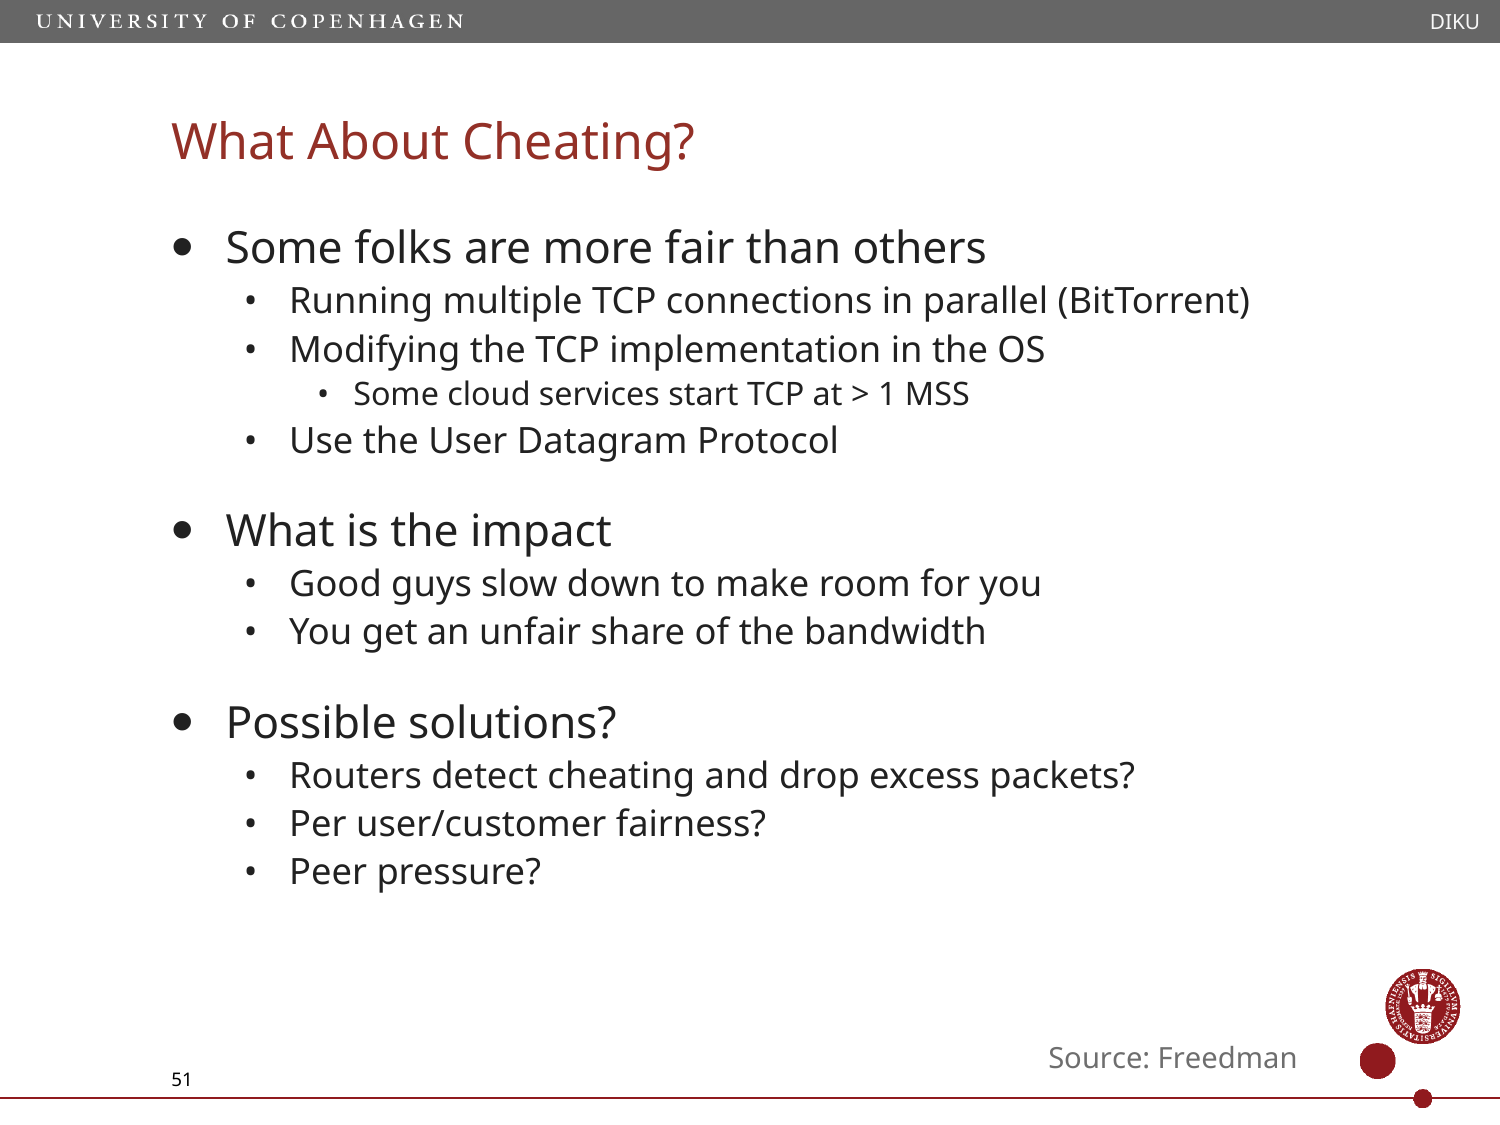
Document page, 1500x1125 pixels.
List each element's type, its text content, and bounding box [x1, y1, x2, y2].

picture [0, 910, 1500, 1122]
text_box DIKU [469, 0, 1495, 43]
list Some folks are more fair than others Running multiple TCP connections in parallel (BitTorrent) Modifying the TCP implementation in the OS Some cloud services start TCP at > 1 MSS Use the User Datagram Protocol What is the impact Good guys slow down to make room for you You get an unfair share of the bandwidth Possible solutions? Routers detect cheating and drop excess packets? Per user/customer fairness? Peer pressure? [171, 225, 1329, 900]
text_box <number> [171, 1067, 522, 1092]
title What About Cheating? [171, 75, 1329, 171]
text_box Source: Freedman [1033, 1031, 1341, 1083]
